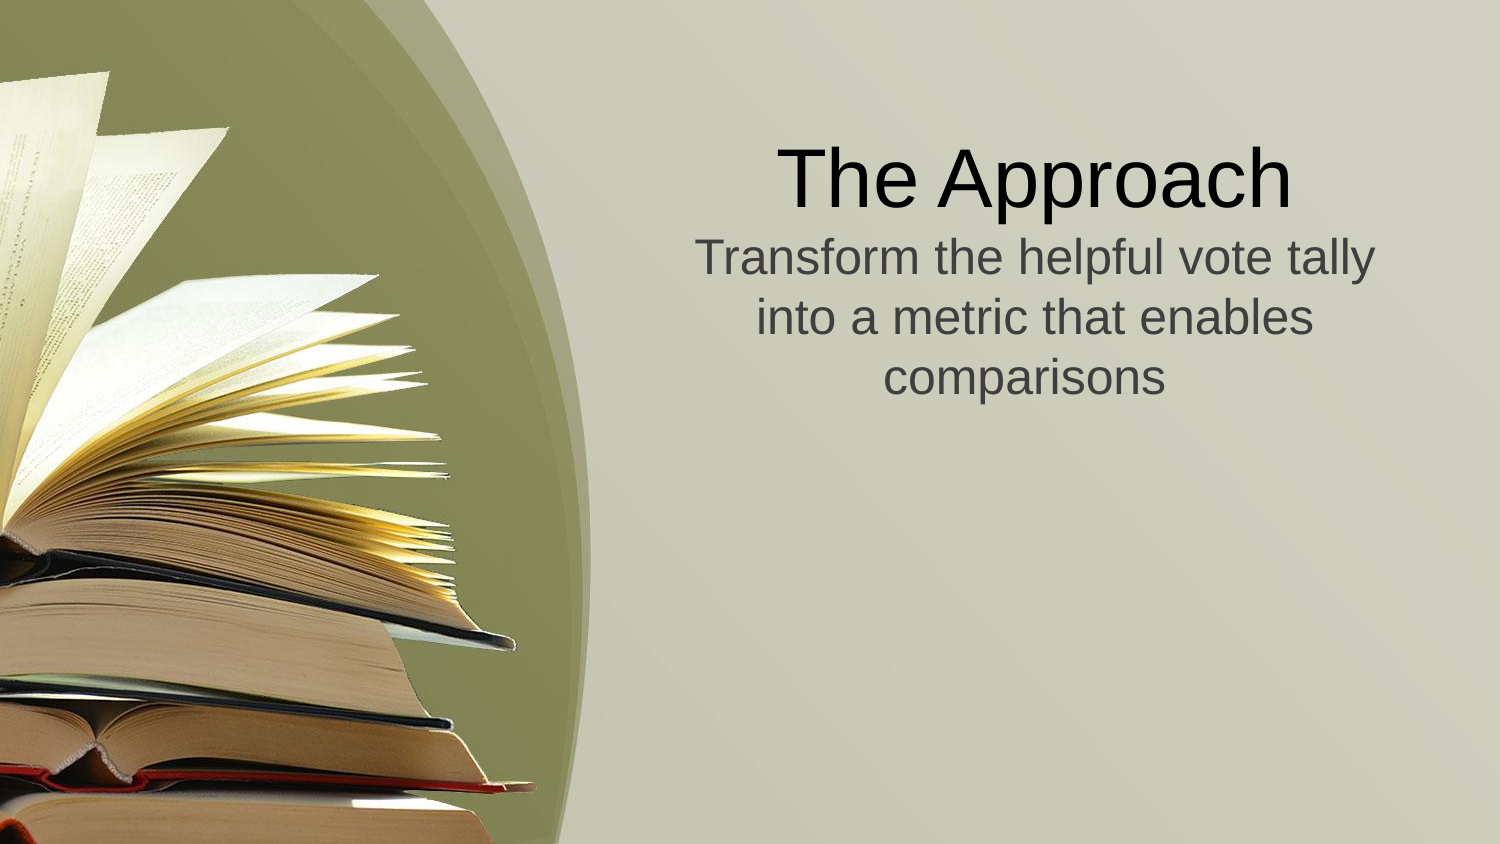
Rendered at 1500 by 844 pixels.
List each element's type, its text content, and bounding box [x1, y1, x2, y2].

text_box The Approach Transform the helpful vote tally into a metric that enables comparisons [651, 109, 1420, 410]
picture [0, 0, 1500, 844]
